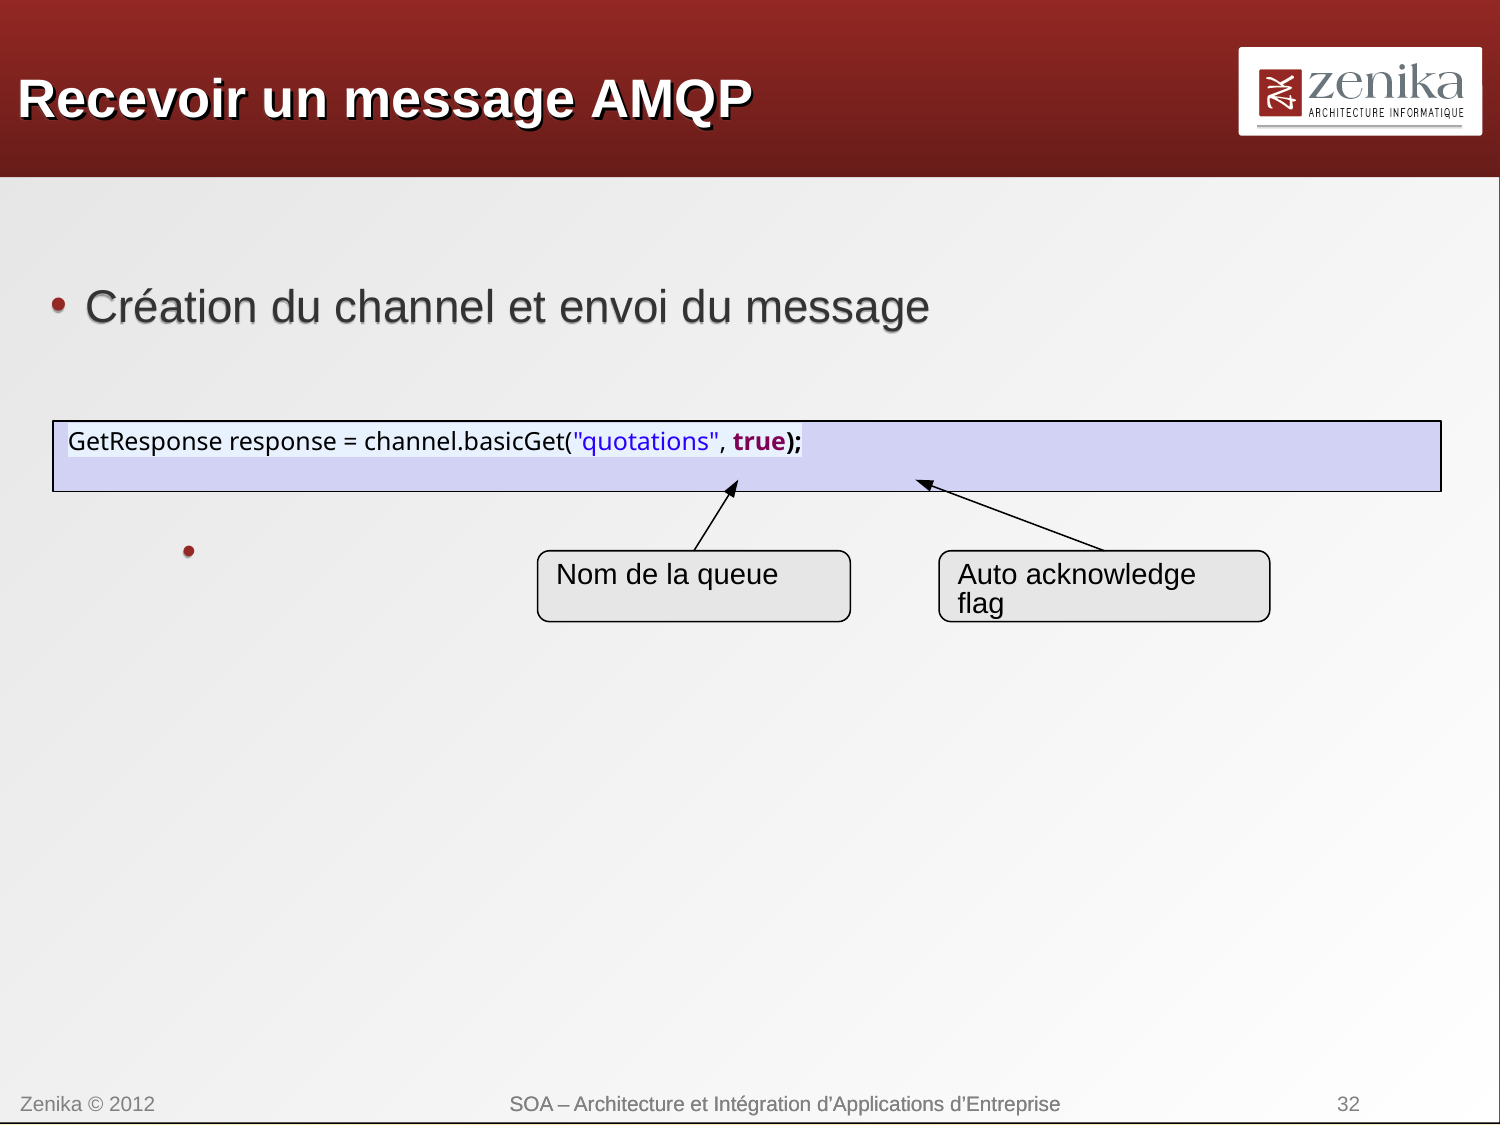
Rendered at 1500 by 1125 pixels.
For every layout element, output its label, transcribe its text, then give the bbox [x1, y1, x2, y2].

text_box GetResponse response = channel.basicGet("quotations", true); [53, 420, 1441, 492]
list Création du channel et envoi du message [50, 249, 1435, 1079]
title Recevoir un message AMQP [17, 15, 1214, 180]
text_box SOA – Architecture et Intégration d’Applications d’Entreprise [443, 1084, 1128, 1106]
text_box Auto acknowledge flag [939, 550, 1270, 622]
text_box Nom de la queue [537, 550, 851, 622]
